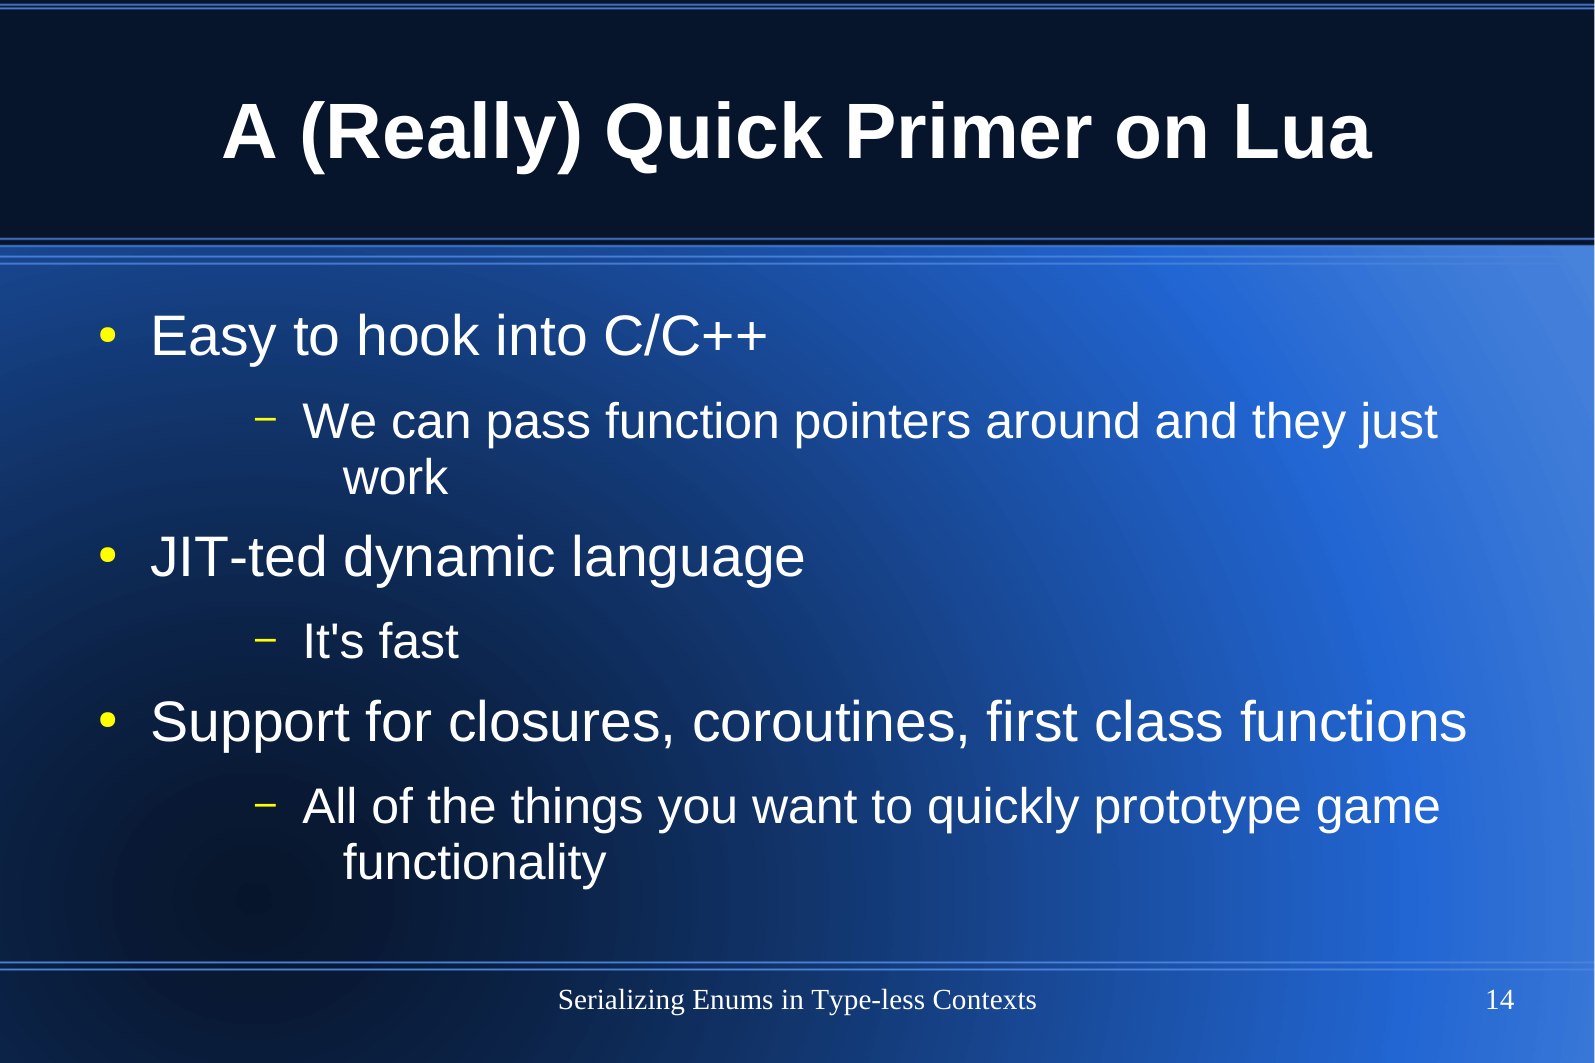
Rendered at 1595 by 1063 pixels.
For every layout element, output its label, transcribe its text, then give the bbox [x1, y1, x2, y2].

title A (Really) Quick Primer on Lua [79, 42, 1515, 220]
picture [0, 0, 1595, 1063]
list Easy to hook into C/C++ We can pass function pointers around and they just work JIT-ted dynamic language It's fast Support for closures, coroutines, first class functions All of the things you want to quickly prototype game functionality [79, 304, 1515, 921]
